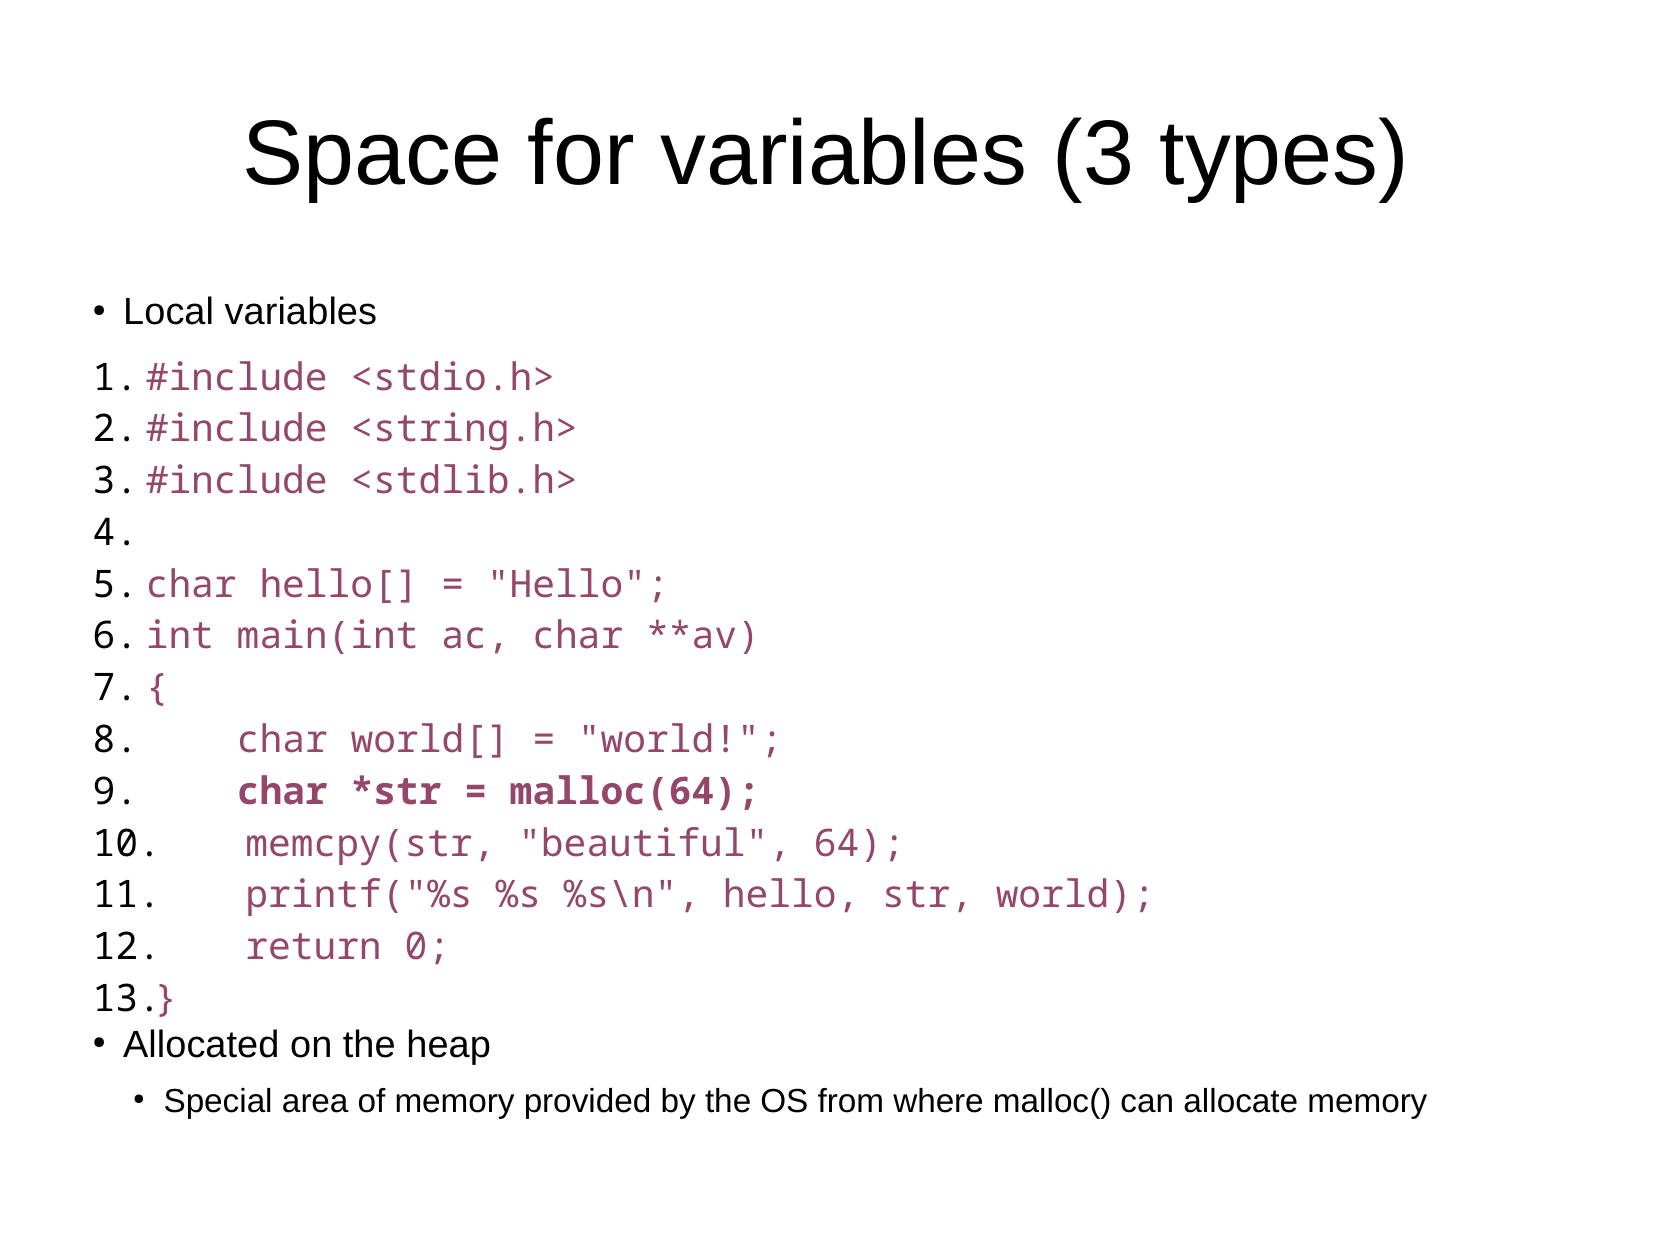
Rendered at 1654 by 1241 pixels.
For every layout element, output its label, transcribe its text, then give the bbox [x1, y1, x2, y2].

title Space for variables (3 types) [82, 49, 1571, 257]
list Local variables #include <stdio.h> #include <string.h> #include <stdlib.h> char hello[] = "Hello"; int main(int ac, char **av) { char world[] = "world!"; char *str = malloc(64); memcpy(str, "beautiful", 64); printf("%s %s %s\n", hello, str, world); return 0; } Allocated on the heap Special area of memory provided by the OS from where malloc() can allocate memory [82, 290, 1571, 1126]
